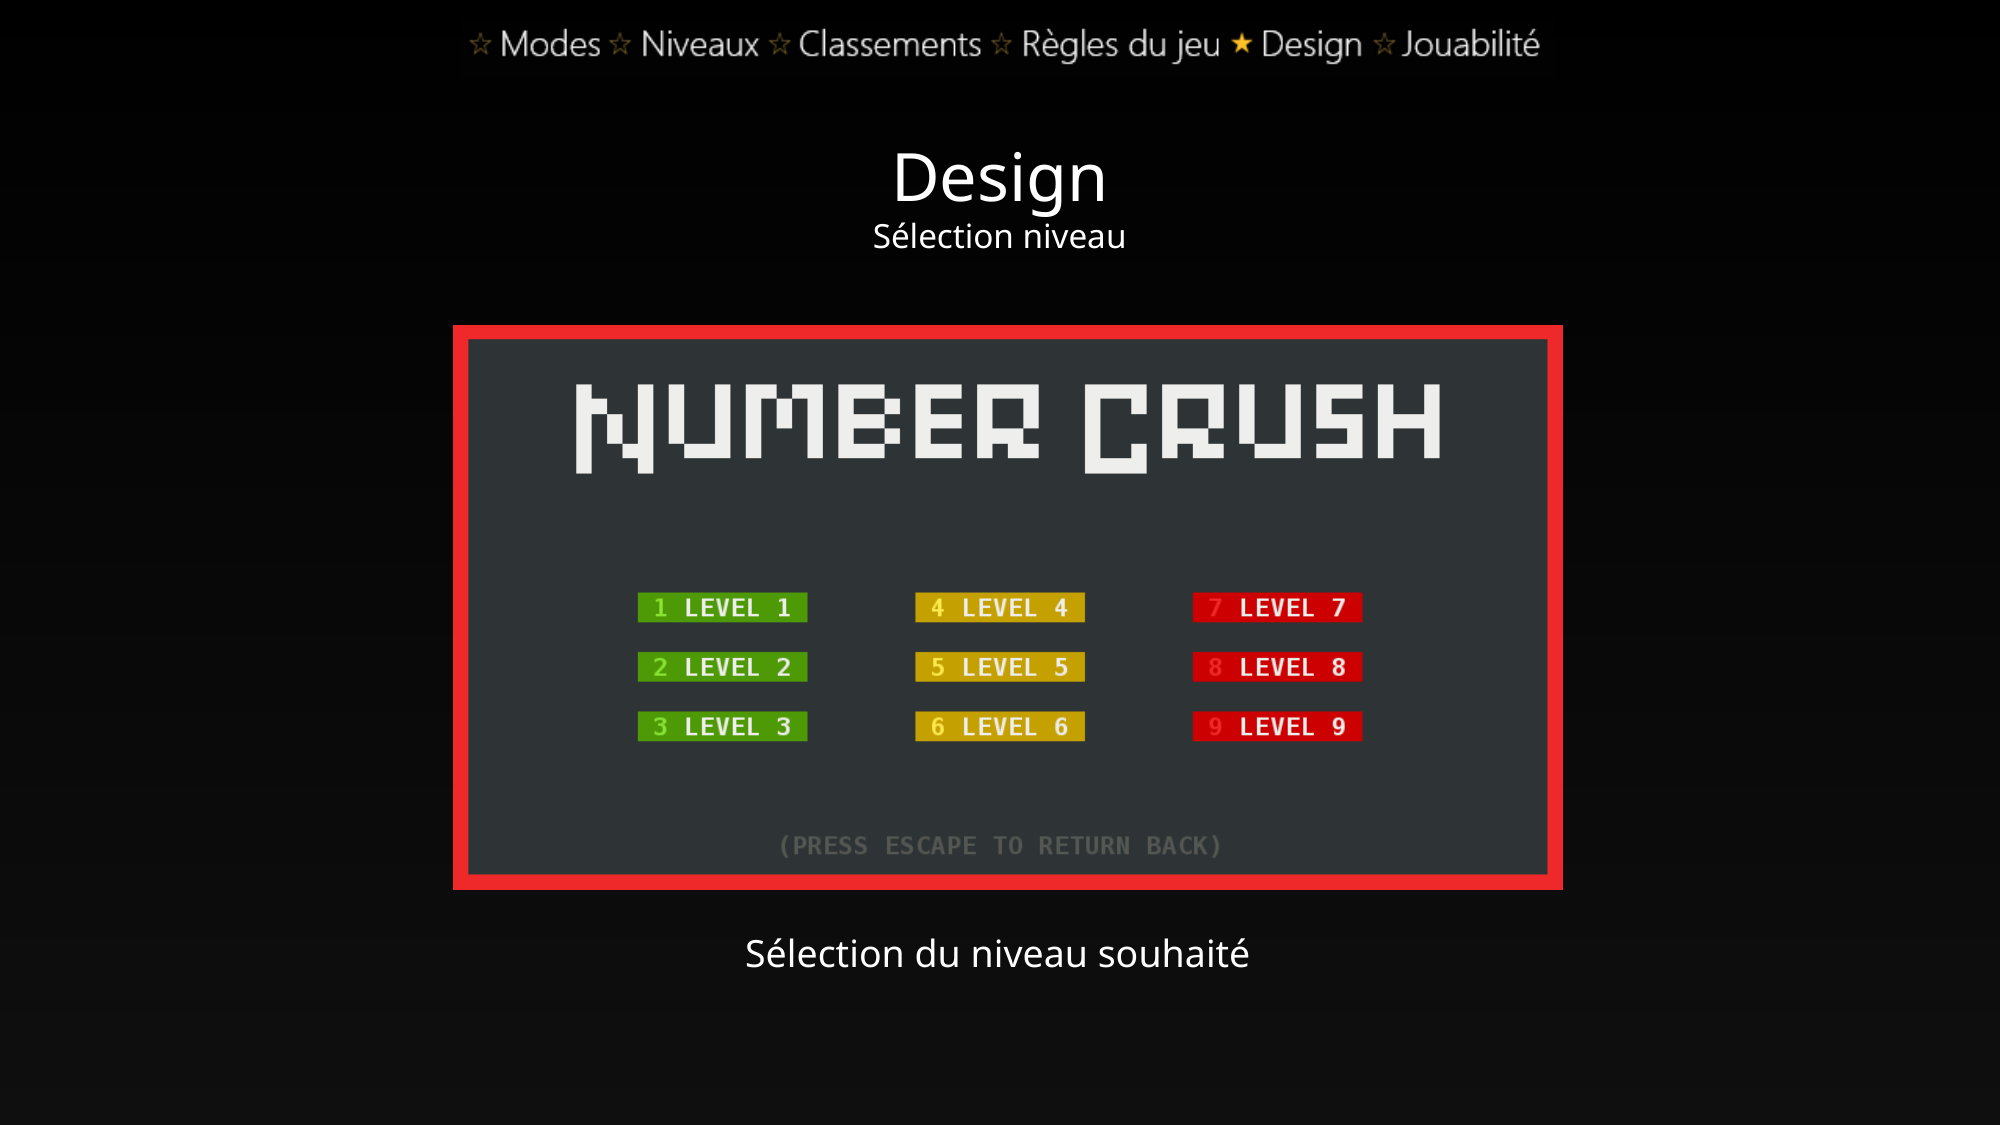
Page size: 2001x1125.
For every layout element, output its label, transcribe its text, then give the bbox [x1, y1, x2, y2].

text_box Design Sélection niveau [649, 127, 1351, 264]
picture [462, 18, 1554, 77]
picture [453, 325, 1563, 881]
text_box Sélection du niveau souhaité [413, 881, 1583, 1024]
